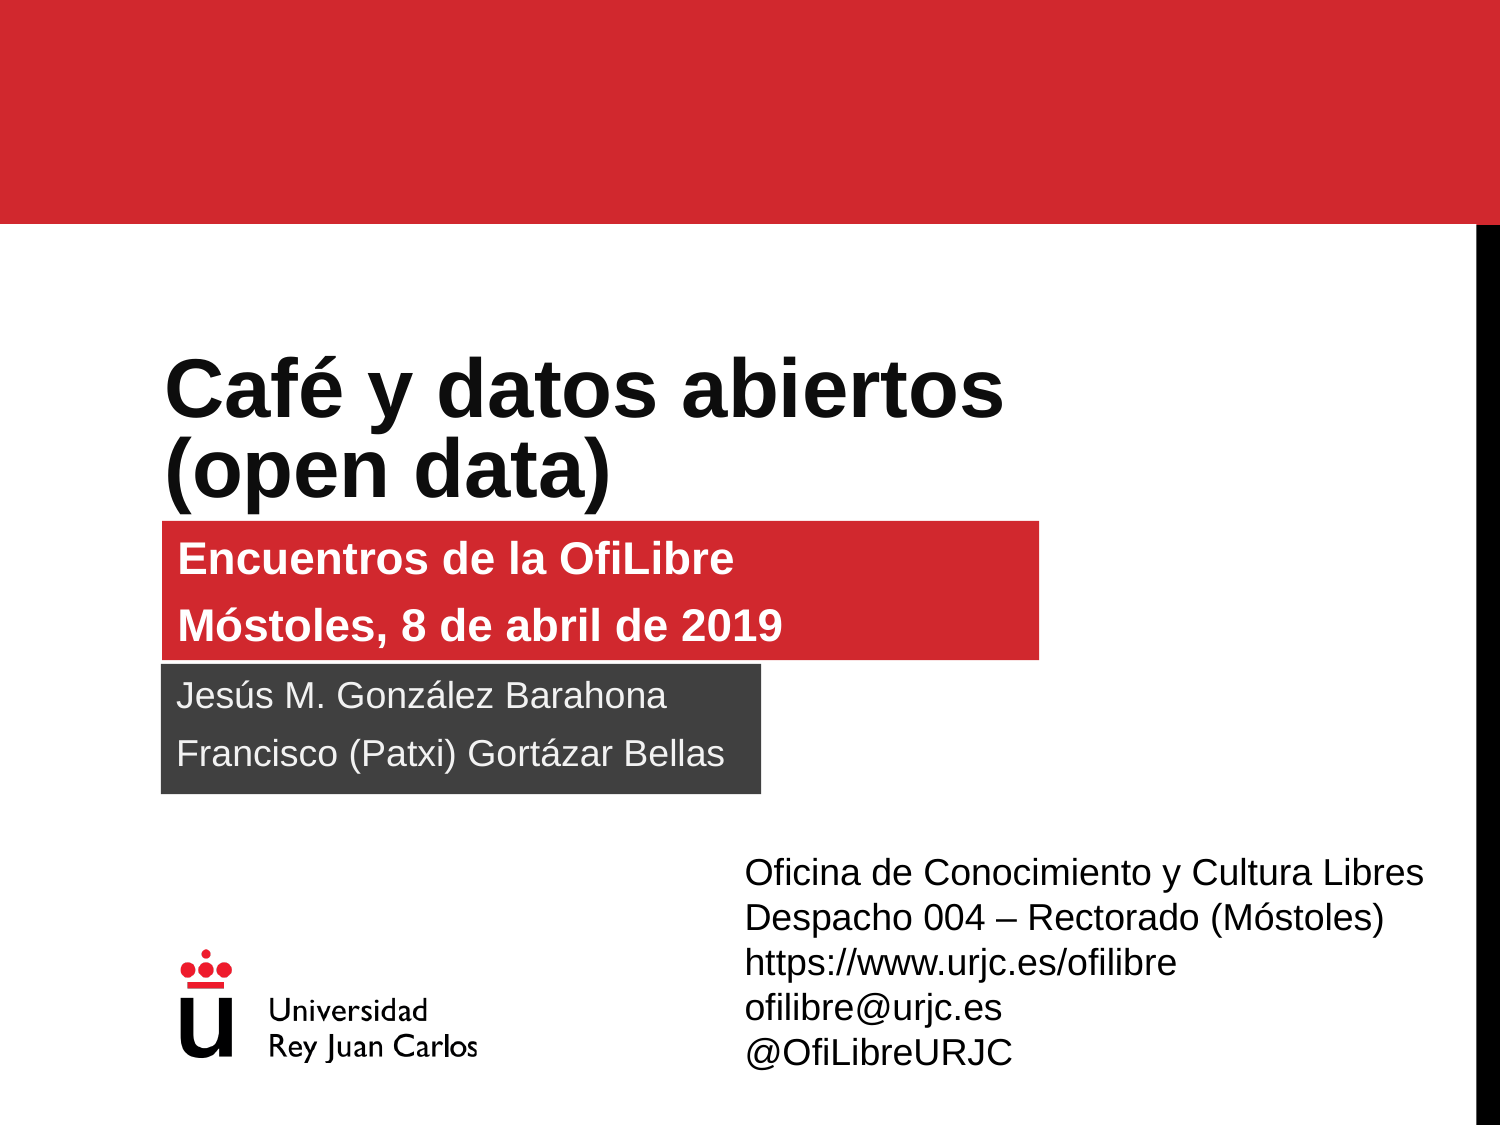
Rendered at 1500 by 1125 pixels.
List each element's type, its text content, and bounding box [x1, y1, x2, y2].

picture [180, 949, 477, 1063]
text_box Encuentros de la OfiLibre Móstoles, 8 de abril de 2019 [162, 520, 1040, 661]
text_box Jesús M. González Barahona Francisco (Patxi) Gortázar Bellas [160, 663, 762, 795]
text_box [0, 0, 1500, 224]
text_box Oficina de Conocimiento y Cultura Libres Despacho 004 – Rectorado (Móstoles) https://www.urjc.es/ofilibre ofilibre@urjc.es @OfiLibreURJC [729, 840, 1483, 1096]
text_box Café y datos abiertos (open data) [149, 179, 1382, 521]
